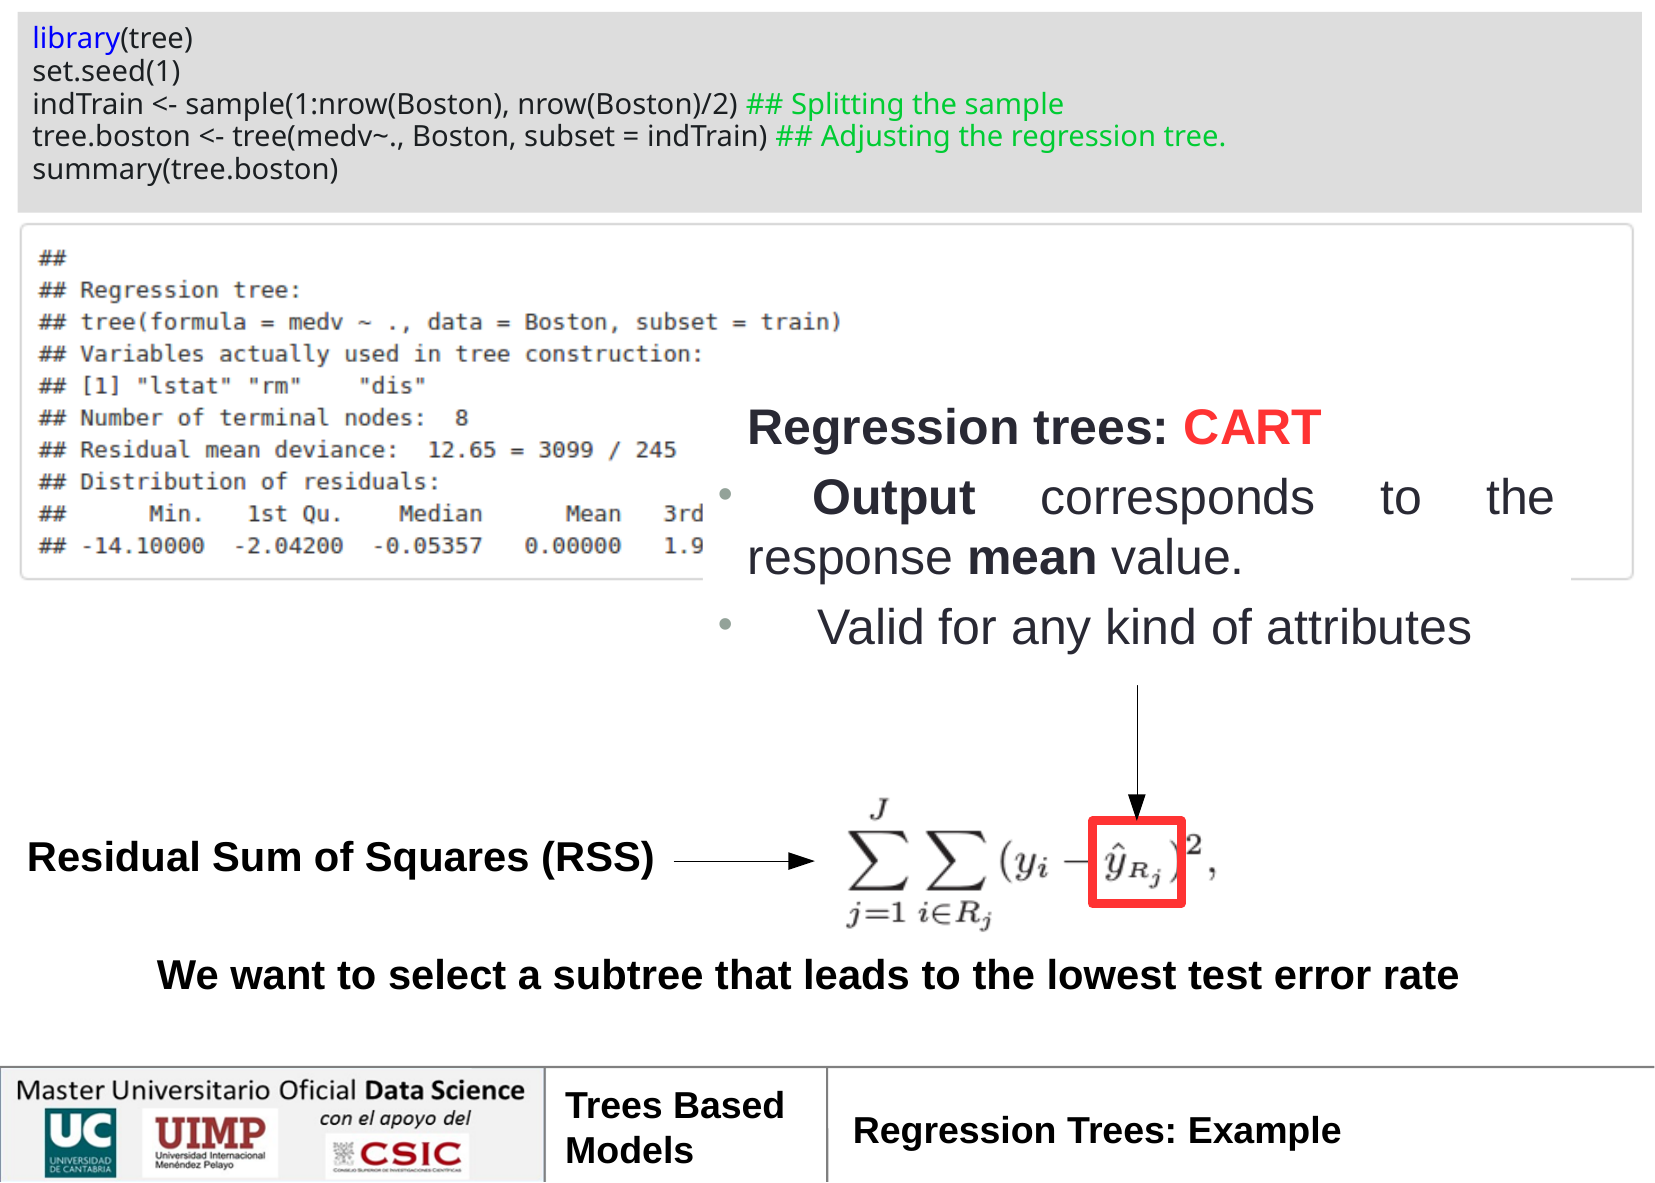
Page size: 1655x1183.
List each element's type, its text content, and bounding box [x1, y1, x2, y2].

text_box Regression Trees: Example [838, 1098, 1359, 1151]
picture [15, 220, 1643, 591]
picture [546, 1069, 550, 1182]
text_box Residual Sum of Squares (RSS) [12, 829, 674, 893]
list Regression trees: CART Output corresponds to the response mean value. Valid for any kind of attributes [702, 386, 1571, 686]
picture [1097, 825, 1177, 899]
picture [814, 780, 1239, 942]
text_box We want to select a subtree that leads to the lowest test error rate [142, 947, 1501, 1012]
picture [0, 1068, 543, 1182]
text_box library(tree) set.seed(1) indTrain <- sample(1:nrow(Boston), nrow(Boston)/2) ## Splitting the sample tree.boston <- tree(medv~., Boston, subset = indTrain) ## Adjusting the regression tree. summary(tree.boston) [17, 11, 1642, 213]
